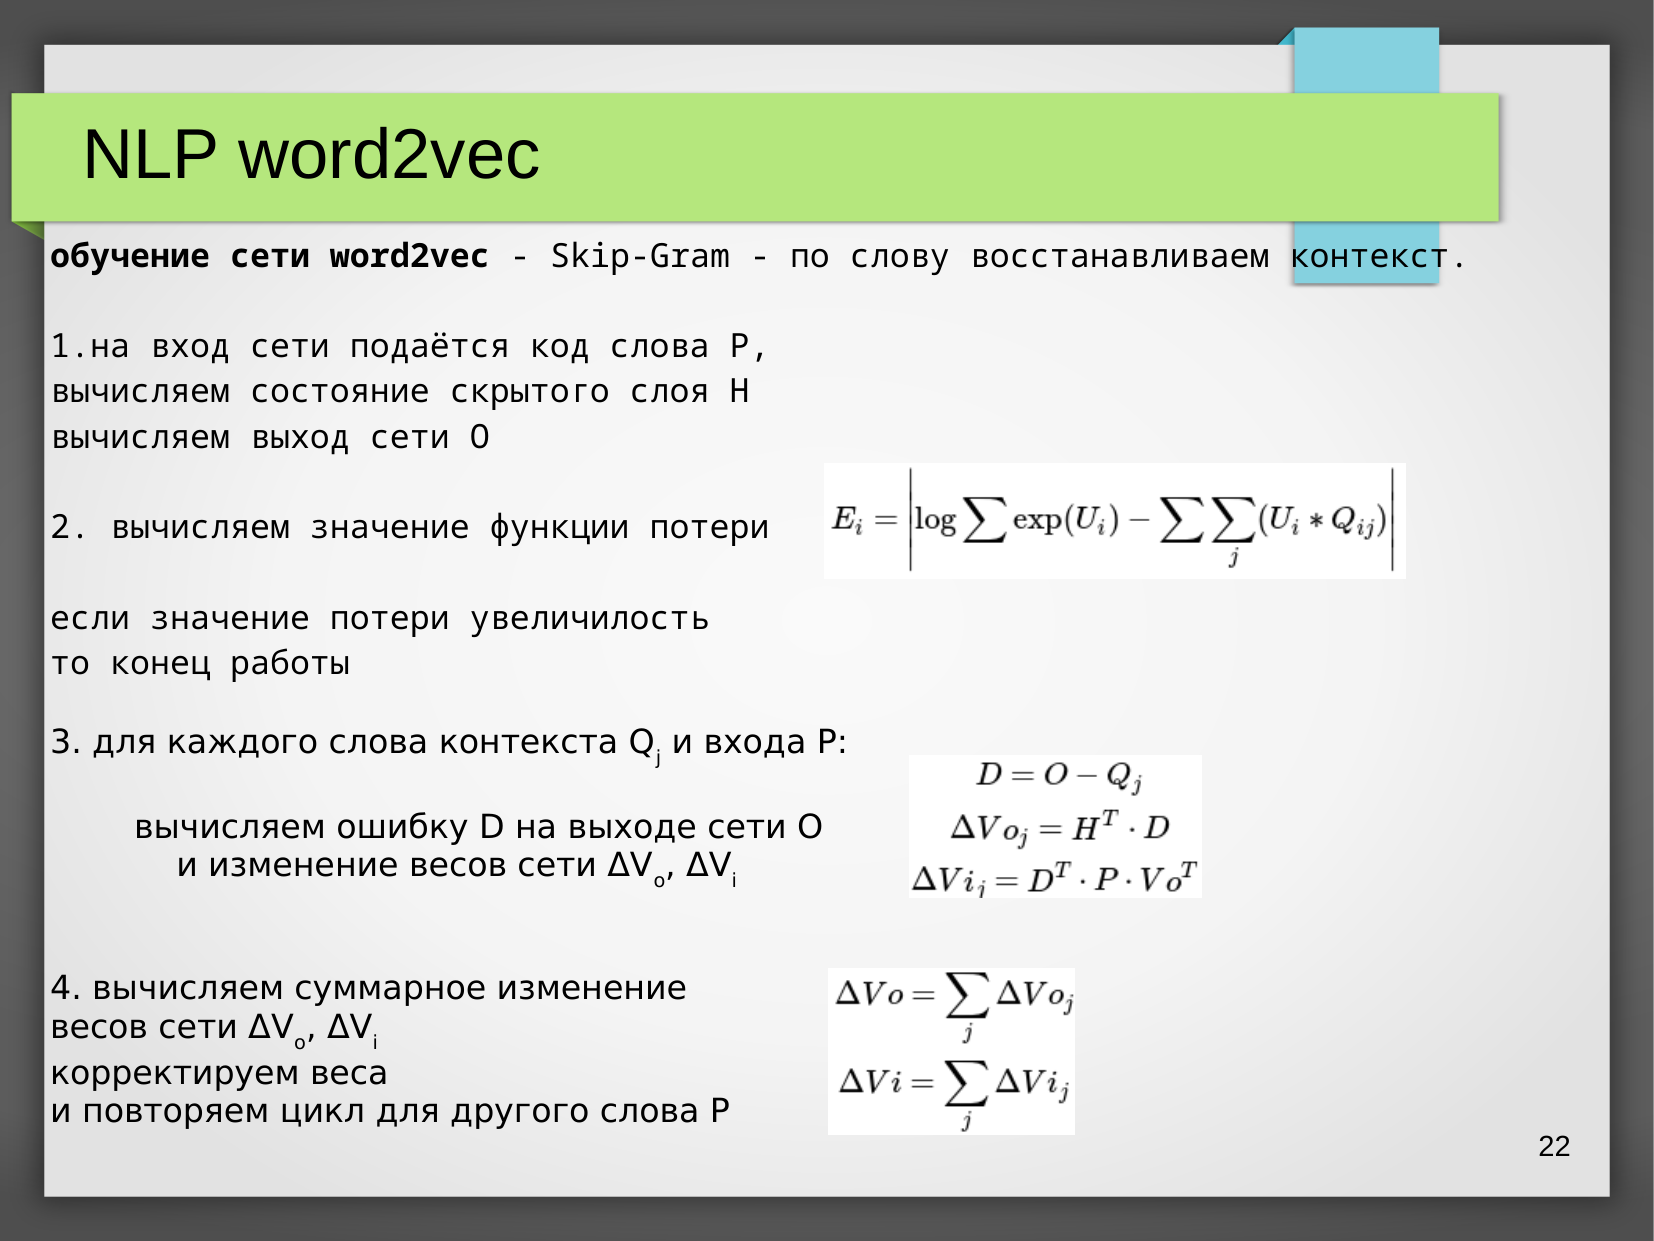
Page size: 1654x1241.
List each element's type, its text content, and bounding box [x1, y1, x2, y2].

title NLP word2vec [82, 113, 1406, 194]
text_box обучение сети word2vec - Skip-Gram - по слову восстанавливаем контекст. 1.на вход сети подаётся код слова P, вычисляем состояние скрытого слоя H вычисляем выход сети O 2. вычисляем значение функции потери если значение потери увеличилость то конец работы 3. для каждого слова контекста Qj и входа P: вычисляем ошибку D на выходе сети O и изменение весов сети ΔVo, ΔVi 4. вычисляем суммарное изменение весов сети ΔVo, ΔVi корректируем веса и повторяем цикл для другого слова P [35, 224, 1595, 1193]
picture [0, 0, 1654, 1241]
